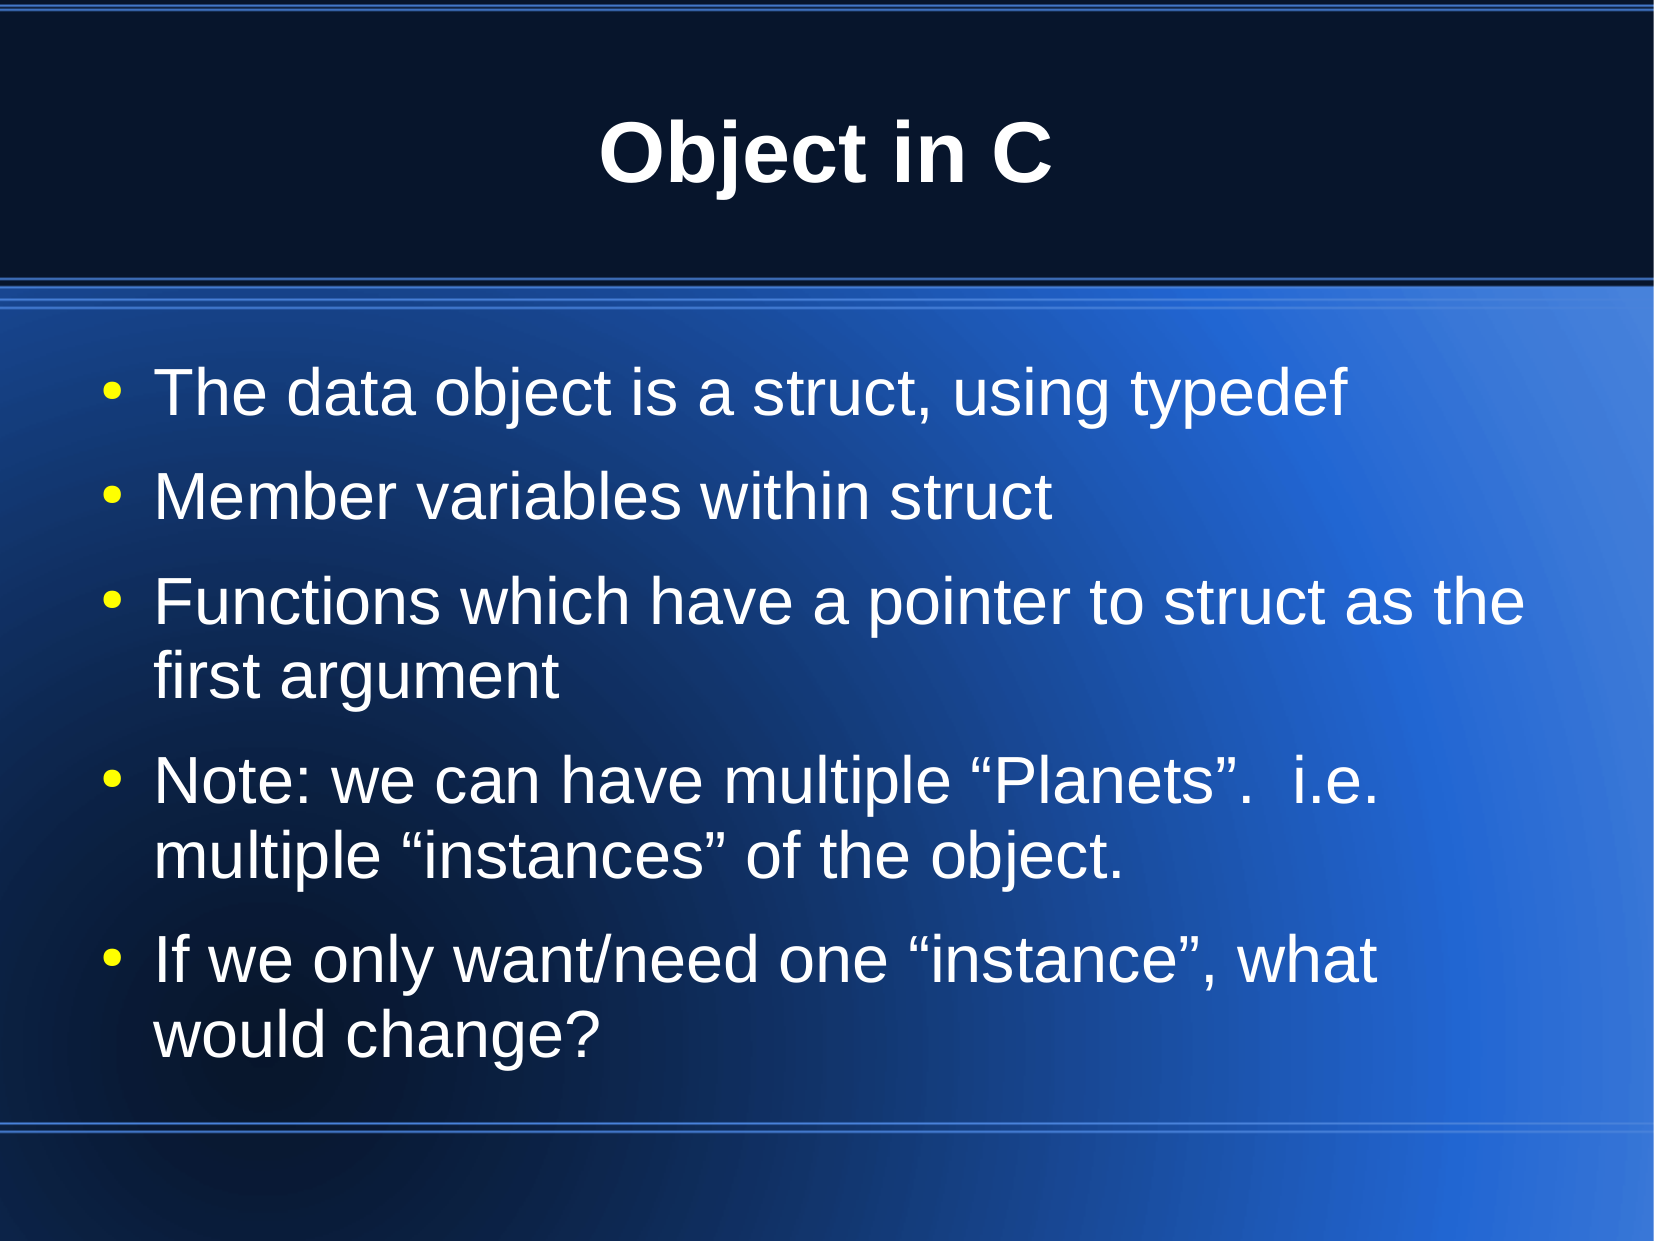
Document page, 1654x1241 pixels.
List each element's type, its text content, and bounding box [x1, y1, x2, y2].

list The data object is a struct, using typedef Member variables within struct Functions which have a pointer to struct as the first argument Note: we can have multiple “Planets”. i.e. multiple “instances” of the object. If we only want/need one “instance”, what would change? [82, 355, 1571, 1072]
picture [0, 0, 1654, 1241]
title Object in C [82, 49, 1571, 257]
